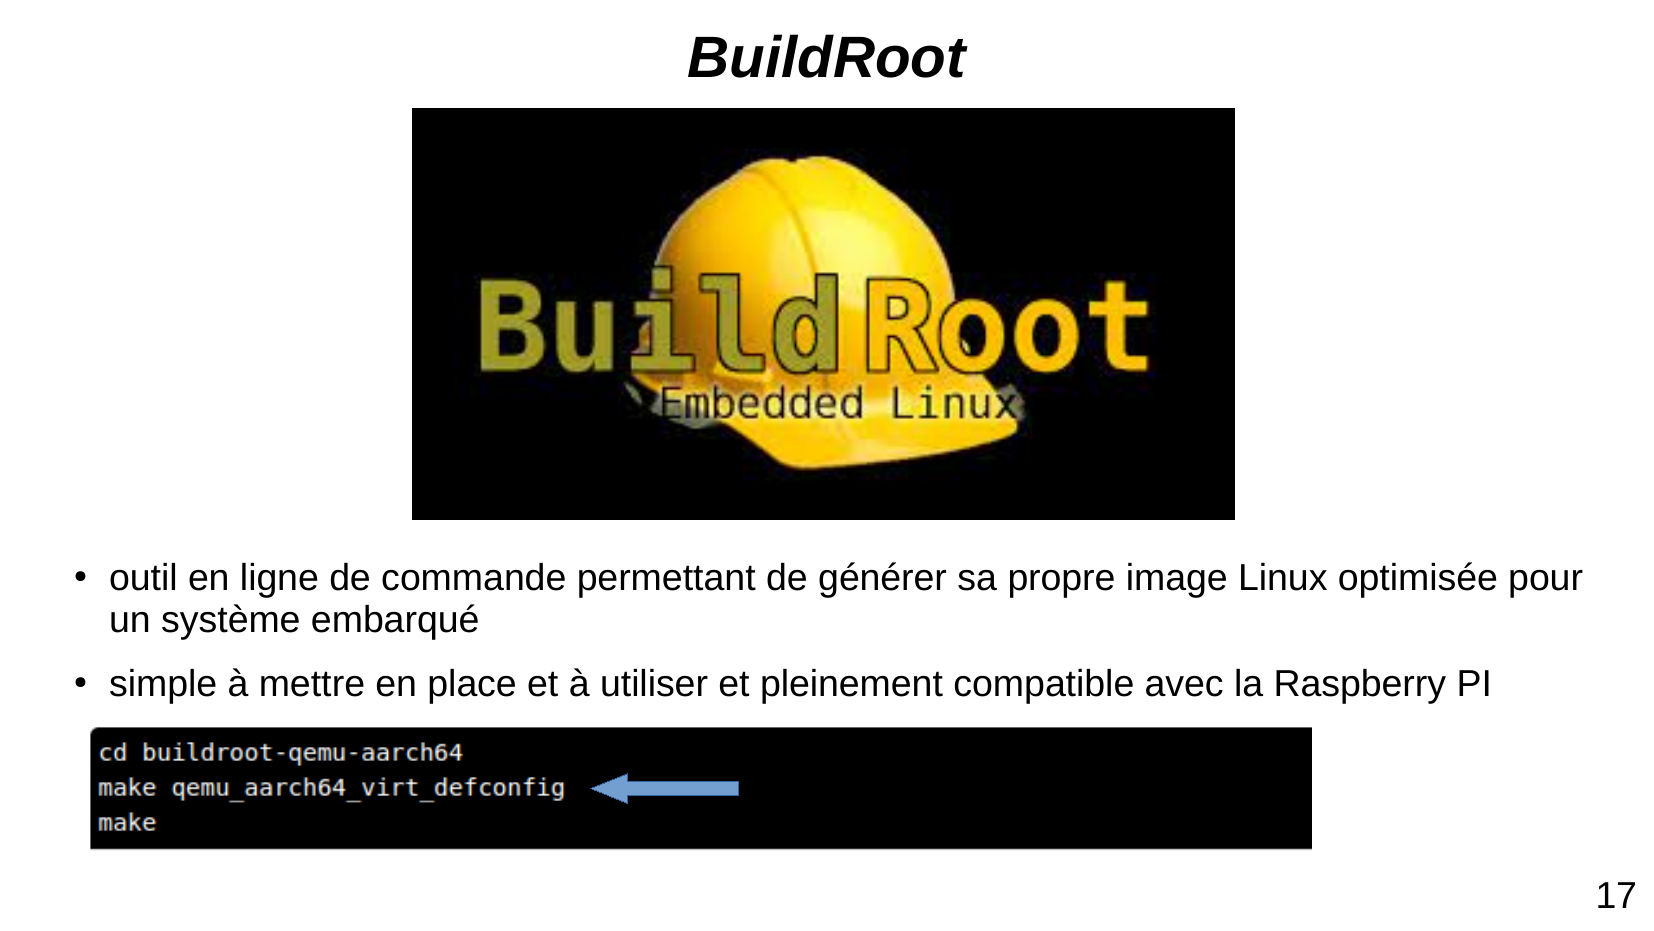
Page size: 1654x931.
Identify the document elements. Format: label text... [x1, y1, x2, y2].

text_box simple à mettre en place et à utiliser et pleinement compatible avec la Raspberry PI [59, 655, 1625, 721]
text_box outil en ligne de commande permettant de générer sa propre image Linux optimisée pour un système embarqué [59, 549, 1625, 655]
text_box [590, 773, 739, 804]
picture [89, 726, 1312, 851]
text_box BuildRoot [147, 17, 1506, 98]
text_box <numéro> [1580, 867, 1654, 931]
picture [412, 108, 1235, 520]
